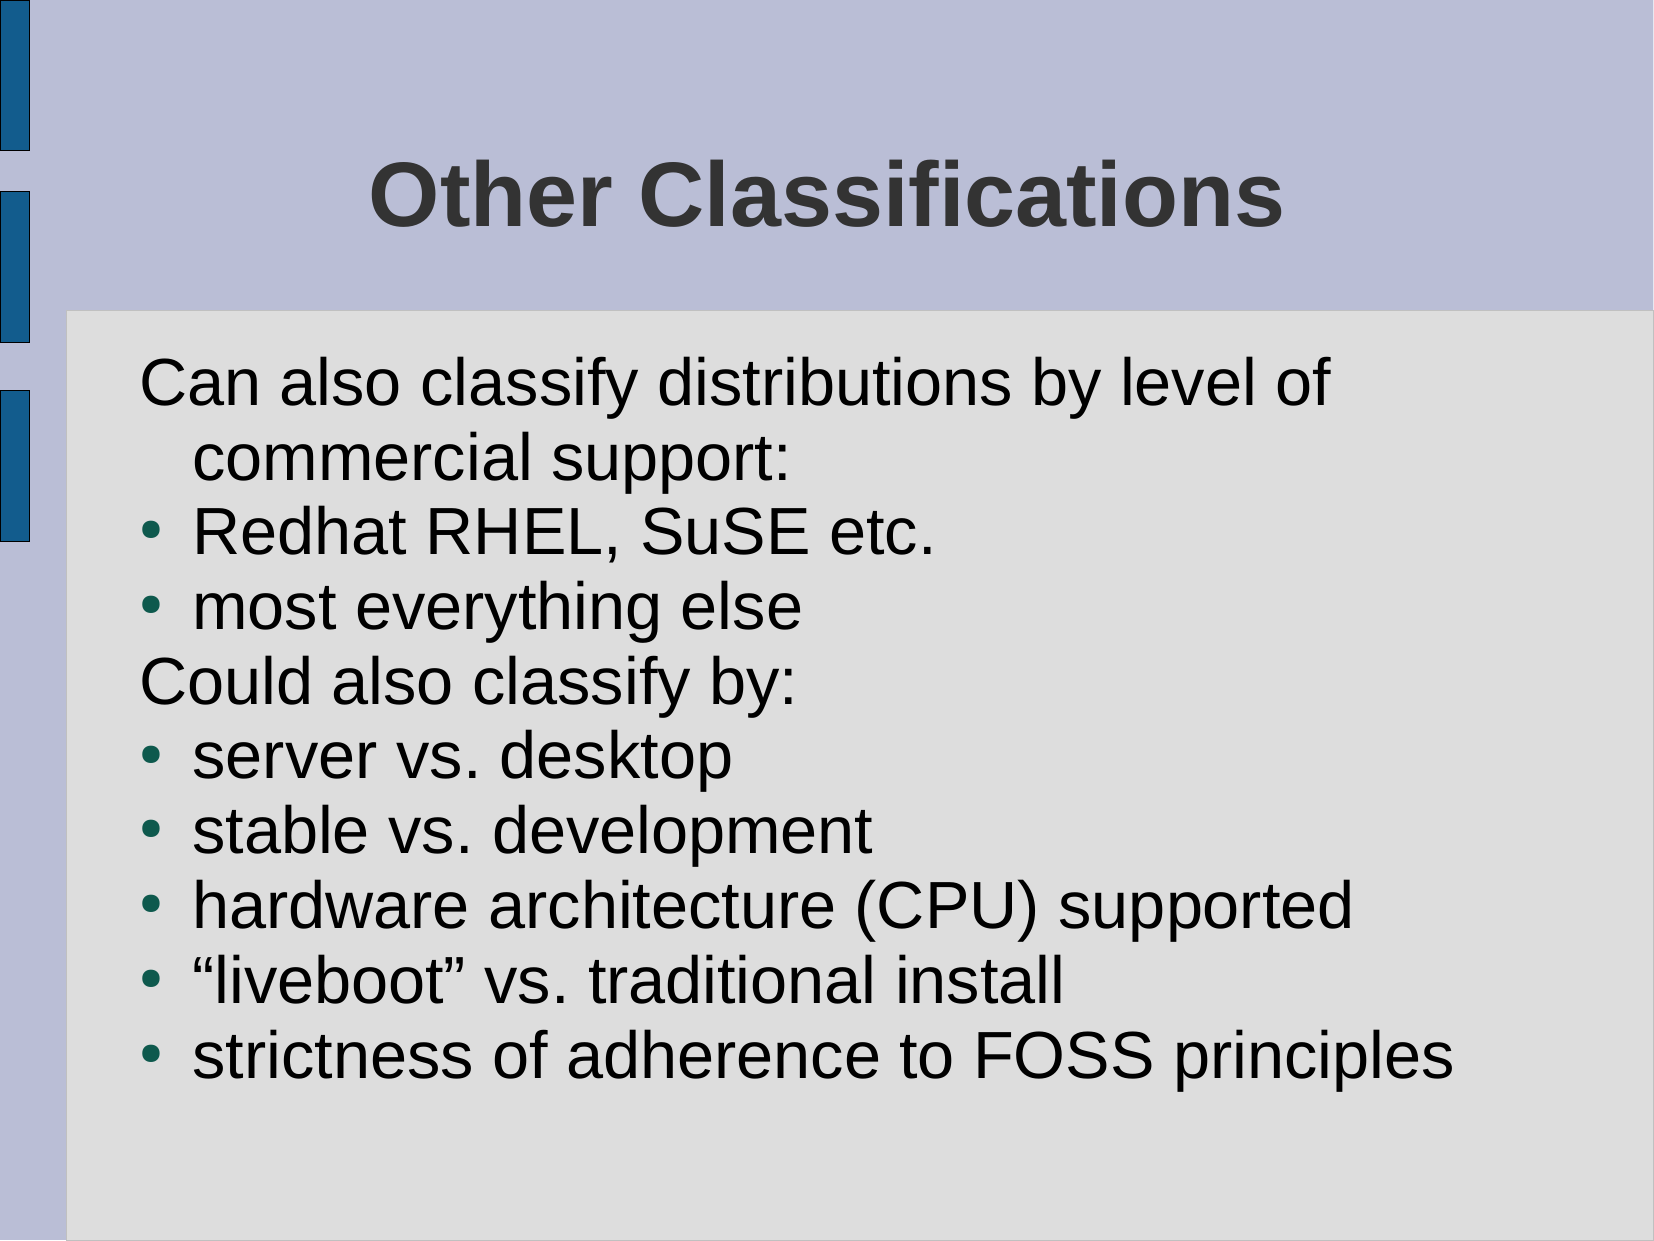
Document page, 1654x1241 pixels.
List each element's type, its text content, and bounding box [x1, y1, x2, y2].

title Other Classifications [121, 98, 1534, 291]
list Can also classify distributions by level of commercial support: Redhat RHEL, SuSE etc. most everything else Could also classify by: server vs. desktop stable vs. development hardware architecture (CPU) supported “liveboot” vs. traditional install strictness of adherence to FOSS principles [121, 344, 1534, 1112]
